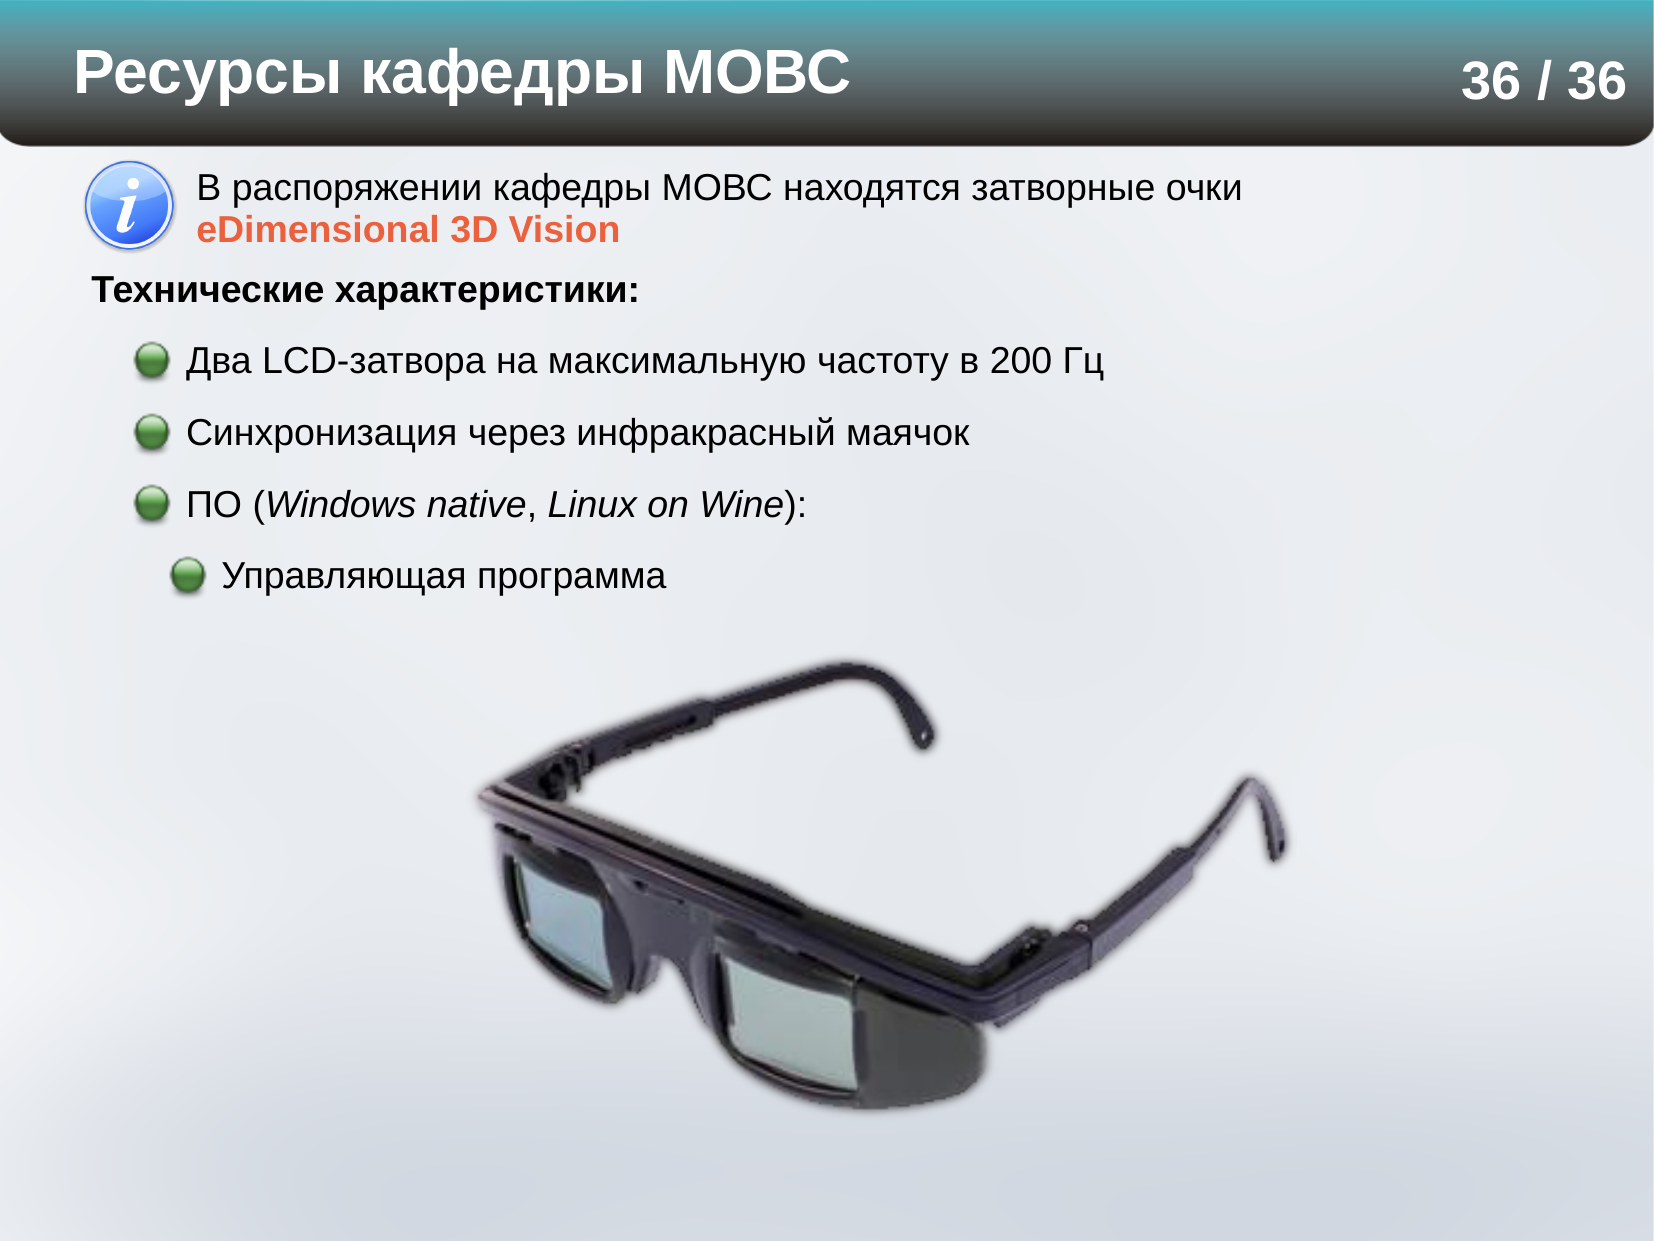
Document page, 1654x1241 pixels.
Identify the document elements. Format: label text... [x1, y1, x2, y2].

text_box В распоряжении кафедры МОВС находятся затворные очки eDimensional 3D Vision Технические характеристики: Два LCD-затвора на максимальную частоту в 200 Гц Синхронизация через инфракрасный маячок ПО (Windows native, Linux on Wine): Управляющая программа [76, 159, 1554, 604]
text_box 5 / 36 [1446, 42, 1654, 179]
text_box Ресурсы кафедры МОВС [59, 29, 1359, 115]
picture [0, 0, 1654, 1241]
